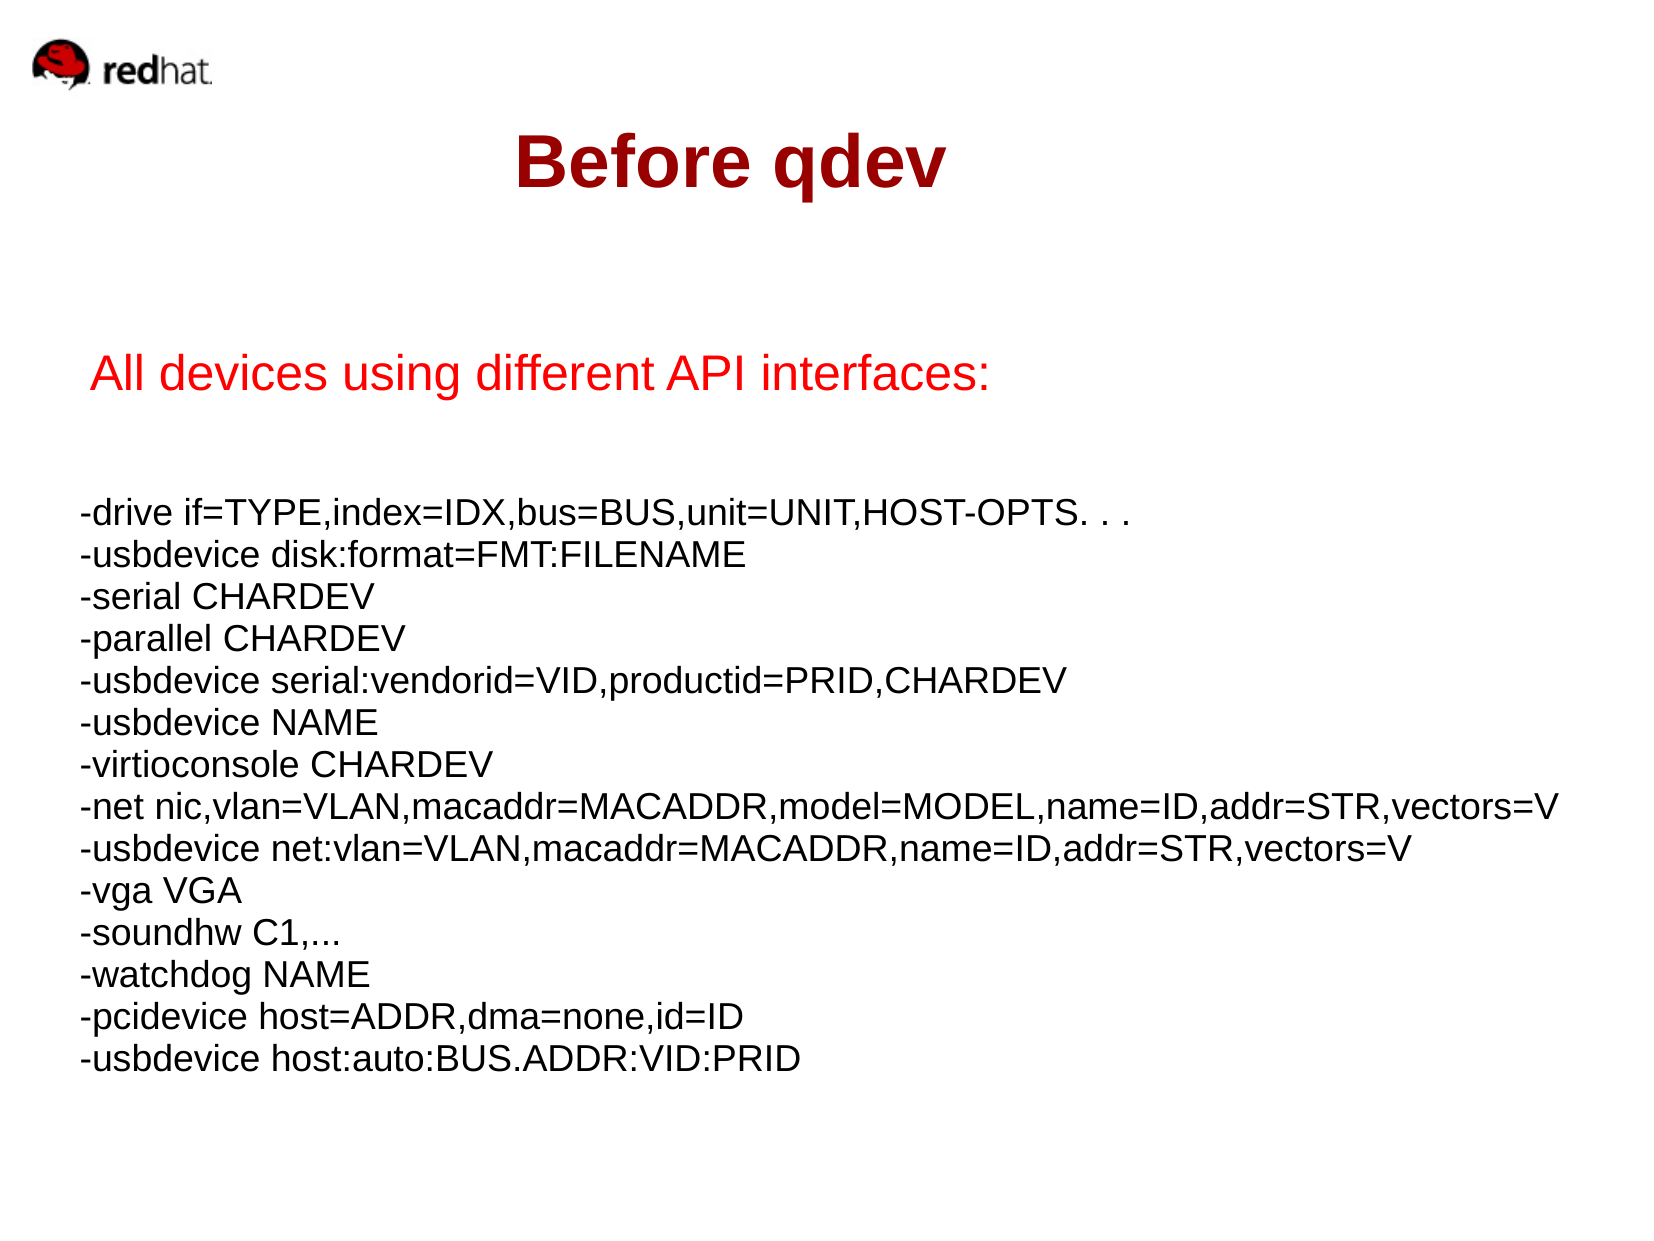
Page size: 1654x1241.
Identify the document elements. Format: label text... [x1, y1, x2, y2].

text_box Before qdev [150, 112, 1313, 226]
text_box -drive if=TYPE,index=IDX,bus=BUS,unit=UNIT,HOST-OPTS. . . -usbdevice disk:format=FMT:FILENAME -serial CHARDEV -parallel CHARDEV -usbdevice serial:vendorid=VID,productid=PRID,CHARDEV -usbdevice NAME -virtioconsole CHARDEV -net nic,vlan=VLAN,macaddr=MACADDR,model=MODEL,name=ID,addr=STR,vectors=V -usbdevice net:vlan=VLAN,macaddr=MACADDR,name=ID,addr=STR,vectors=V -vga VGA -soundhw C1,... -watchdog NAME -pcidevice host=ADDR,dma=none,id=ID -usbdevice host:auto:BUS.ADDR:VID:PRID [64, 483, 1576, 1088]
text_box All devices using different API interfaces: [75, 337, 1201, 488]
picture [31, 37, 212, 98]
